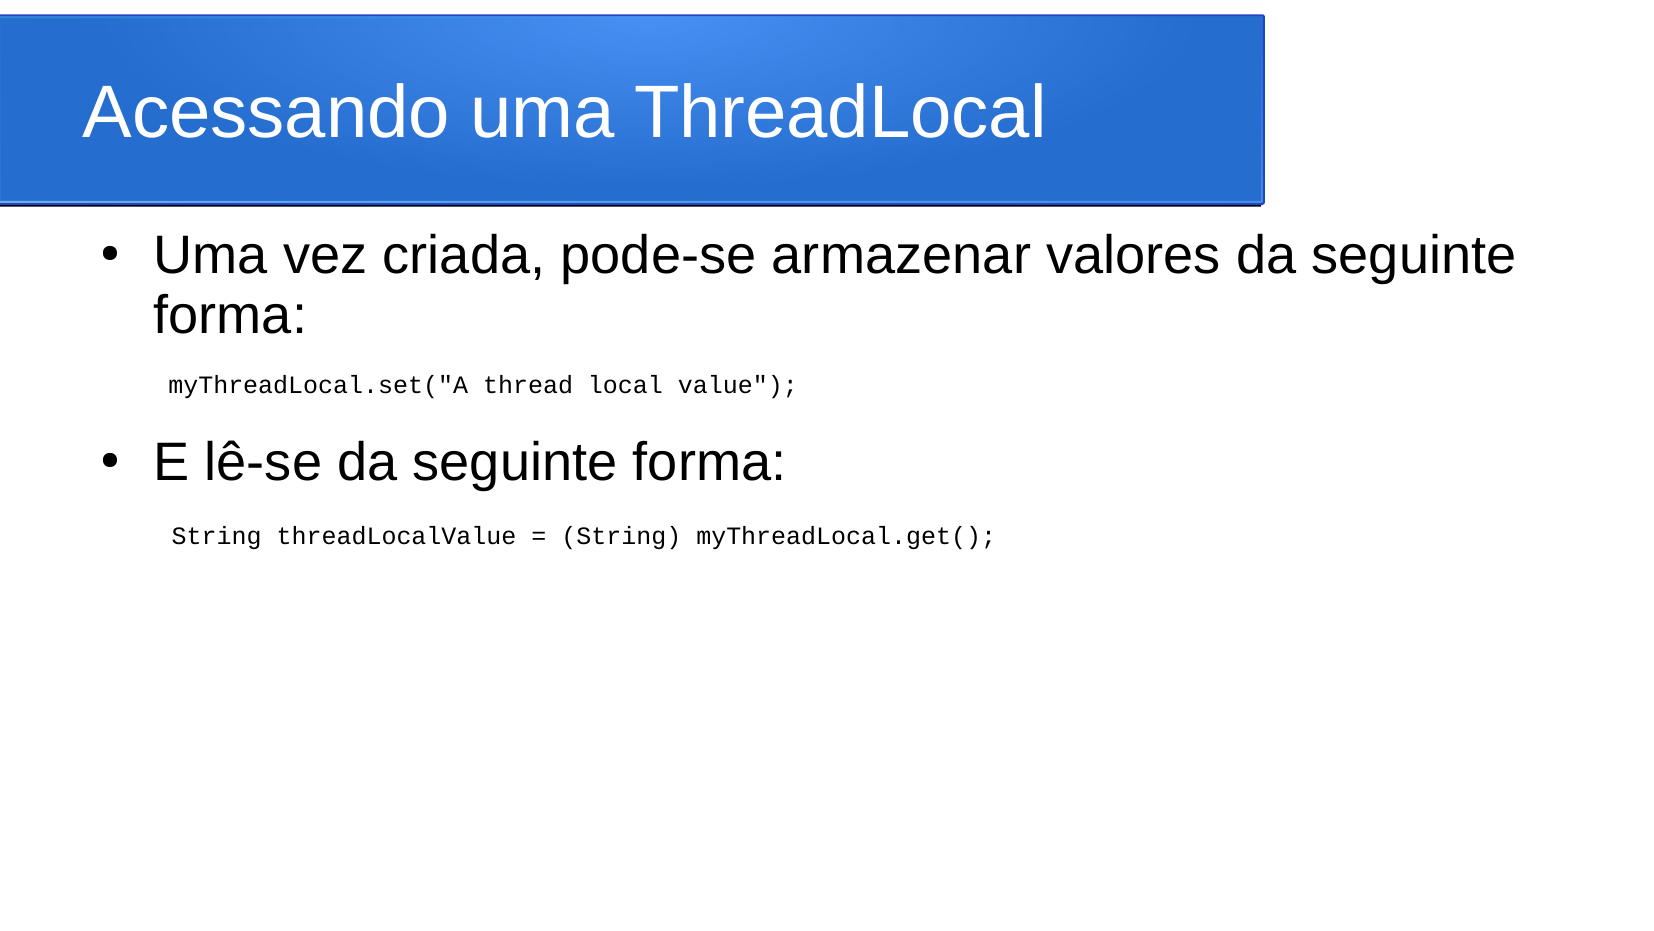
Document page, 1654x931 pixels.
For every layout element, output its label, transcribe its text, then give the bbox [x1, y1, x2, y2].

list Uma vez criada, pode-se armazenar valores da seguinte forma: [82, 224, 1571, 431]
title Acessando uma ThreadLocal [82, 35, 1235, 189]
list E lê-se da seguinte forma: [82, 431, 1571, 875]
text_box String threadLocalValue = (String) myThreadLocal.get(); [156, 516, 1075, 589]
text_box myThreadLocal.set("A thread local value"); [153, 365, 1052, 431]
